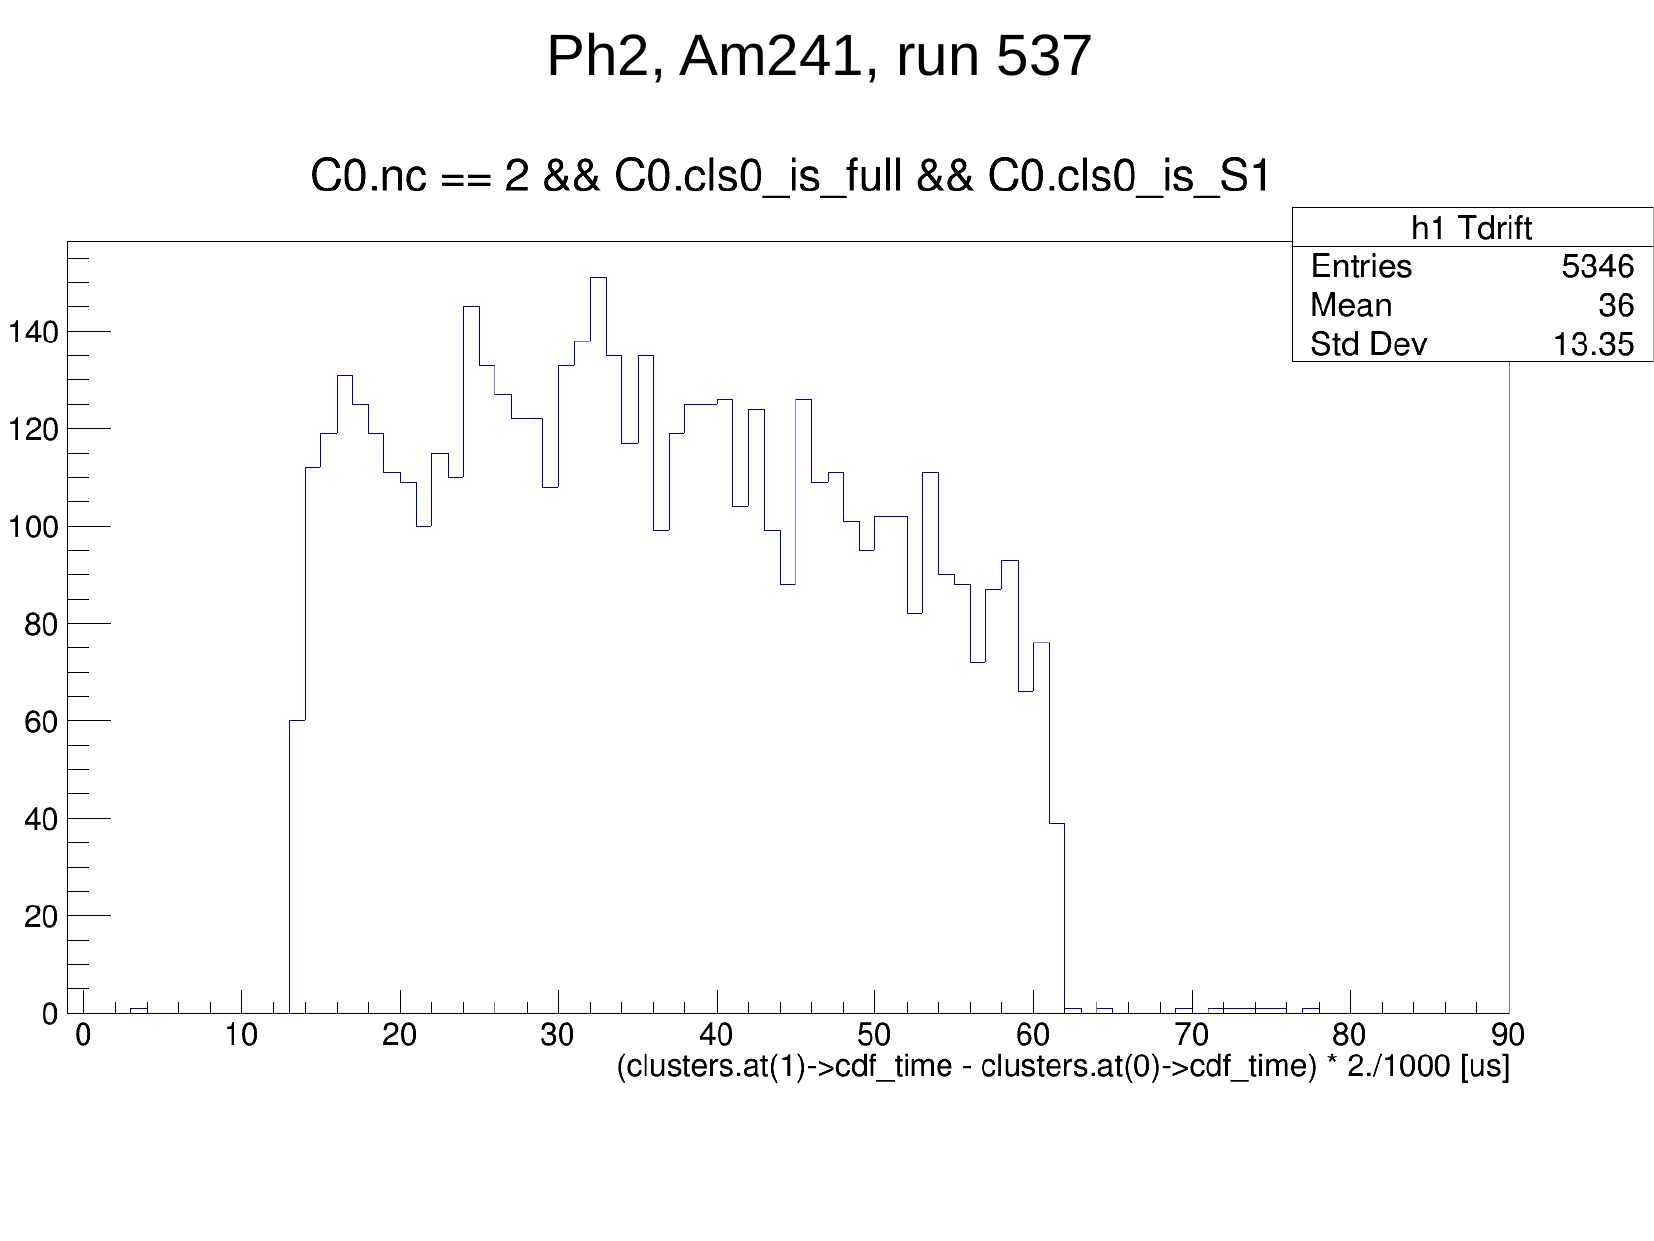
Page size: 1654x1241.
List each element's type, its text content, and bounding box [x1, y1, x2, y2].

text_box Ph2, Am241, run 537 [480, 14, 1162, 151]
picture [6, 153, 1654, 1094]
